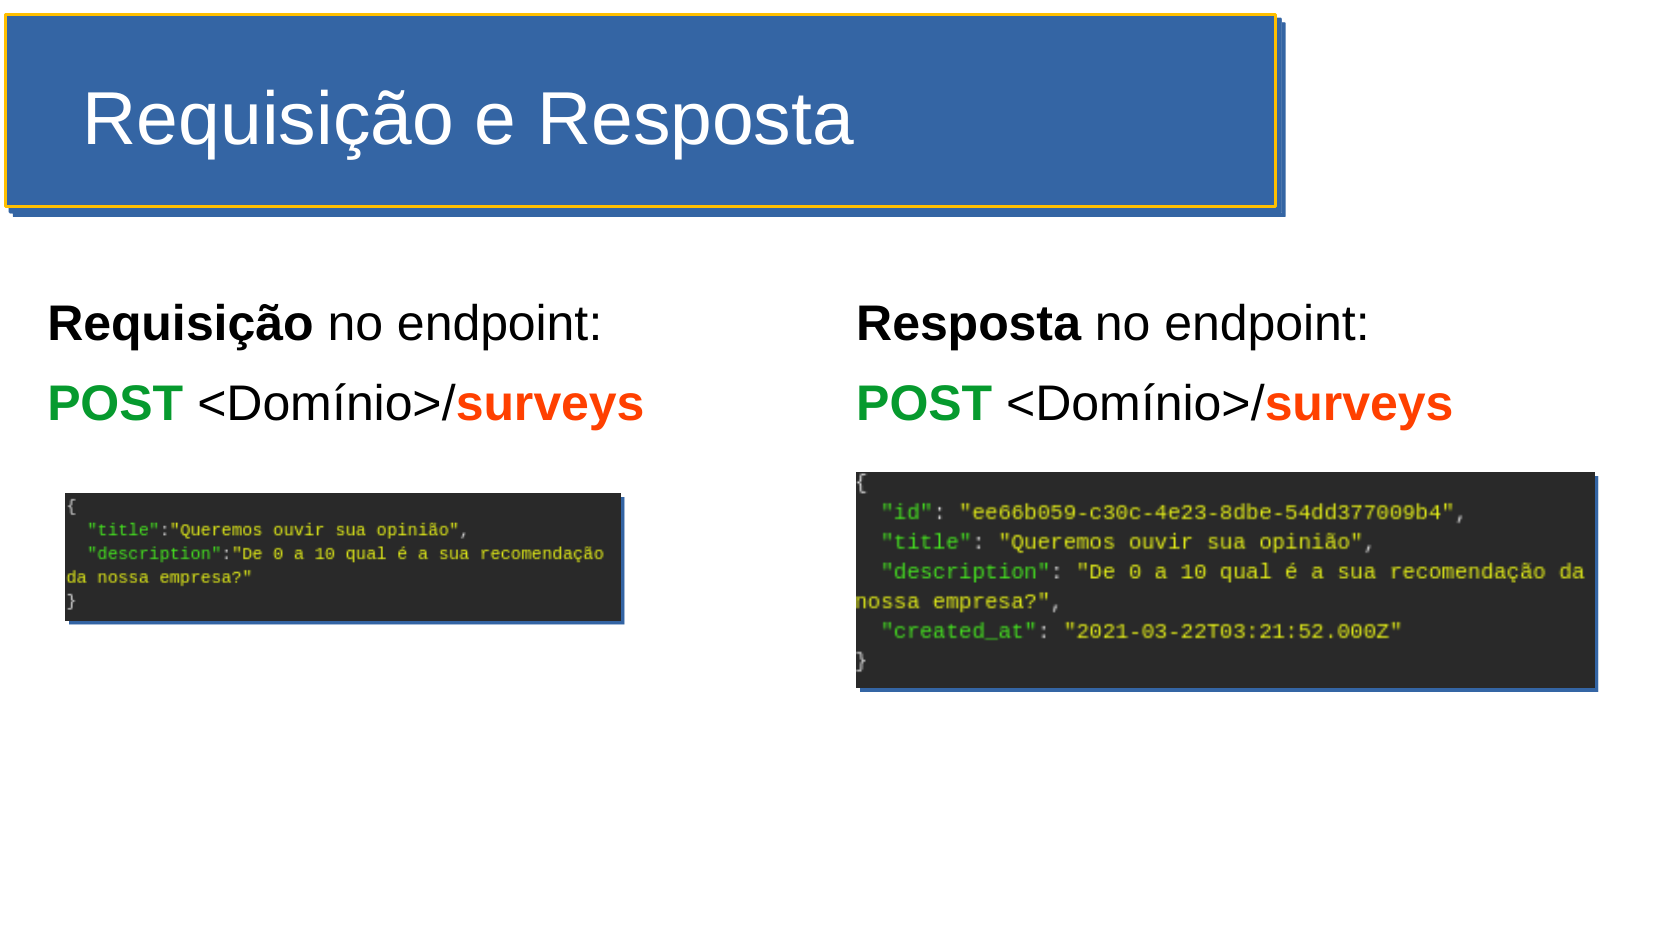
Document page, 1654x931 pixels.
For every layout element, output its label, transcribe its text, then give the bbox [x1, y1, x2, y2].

list Resposta no endpoint: POST <Domínio>/surveys [856, 295, 1577, 443]
title Requisição e Resposta [82, 44, 1235, 192]
list Requisição no endpoint: POST <Domínio>/surveys [47, 295, 709, 443]
picture [856, 472, 1595, 688]
picture [65, 493, 621, 621]
